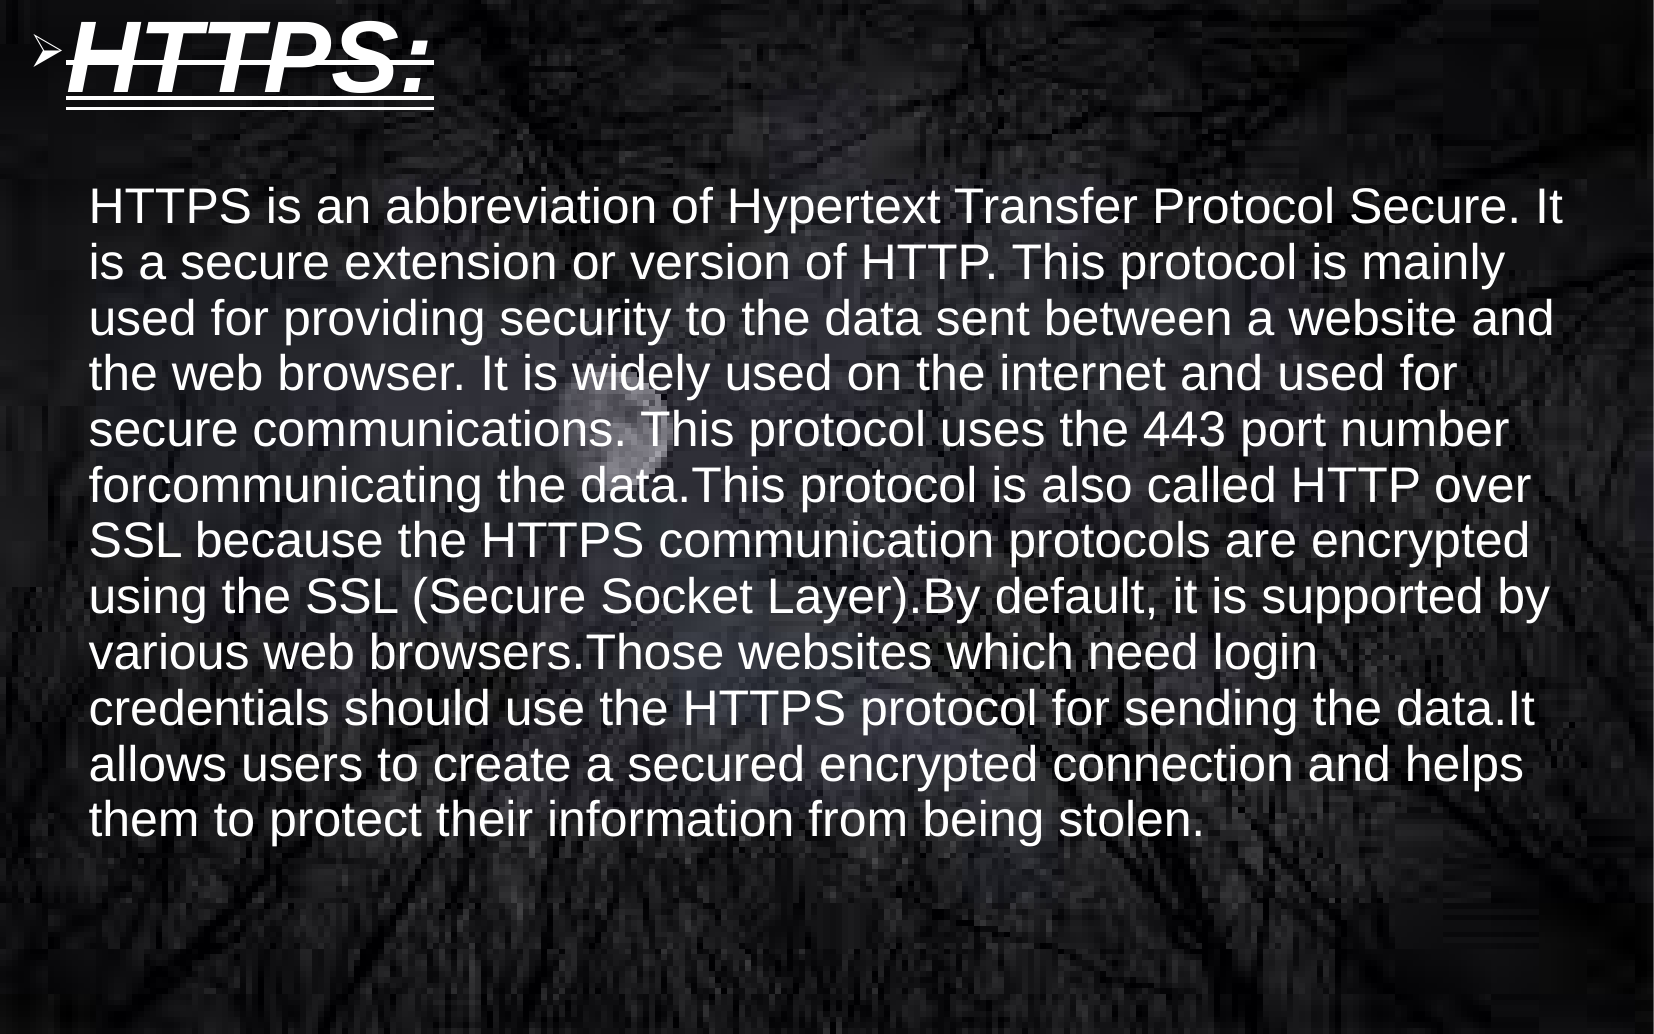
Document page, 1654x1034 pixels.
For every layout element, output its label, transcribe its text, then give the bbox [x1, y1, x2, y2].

title HTTPS: [29, 0, 1518, 143]
subtitle HTTPS is an abbreviation of Hypertext Transfer Protocol Secure. It is a secure extension or version of HTTP. This protocol is mainly used for providing security to the data sent between a website and the web browser. It is widely used on the internet and used for secure communications. This protocol uses the 443 port number forcommunicating the data.This protocol is also called HTTP over SSL because the HTTPS communication protocols are encrypted using the SSL (Secure Socket Layer).By default, it is supported by various web browsers.Those websites which need login credentials should use the HTTPS protocol for sending the data.It allows users to create a secured encrypted connection and helps them to protect their information from being stolen. [88, 51, 1565, 975]
picture [0, 0, 1654, 1034]
